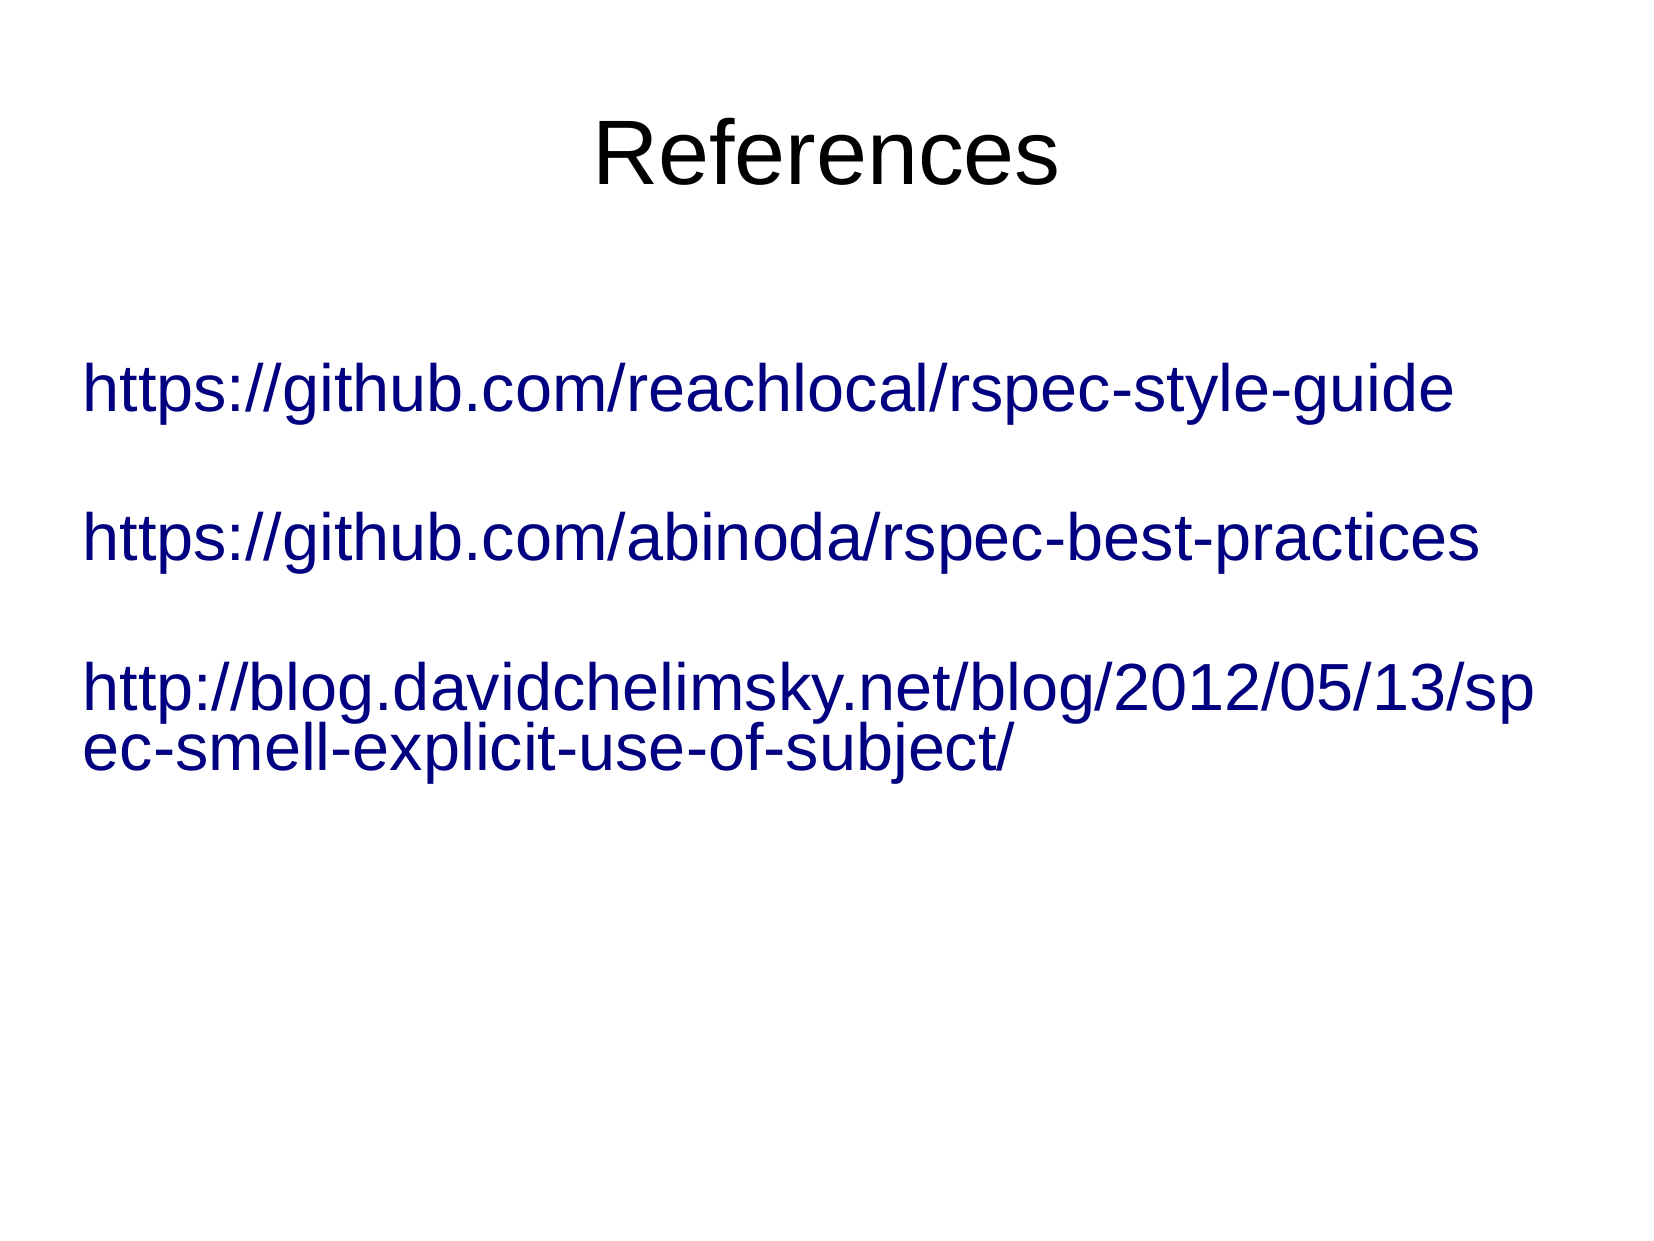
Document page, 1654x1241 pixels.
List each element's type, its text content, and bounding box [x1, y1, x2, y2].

title References [82, 49, 1571, 257]
subtitle https://github.com/reachlocal/rspec-style-guide https://github.com/abinoda/rspec-best-practices http://blog.davidchelimsky.net/blog/2012/05/13/spec-smell-explicit-use-of-subject/ [82, 290, 1571, 1010]
